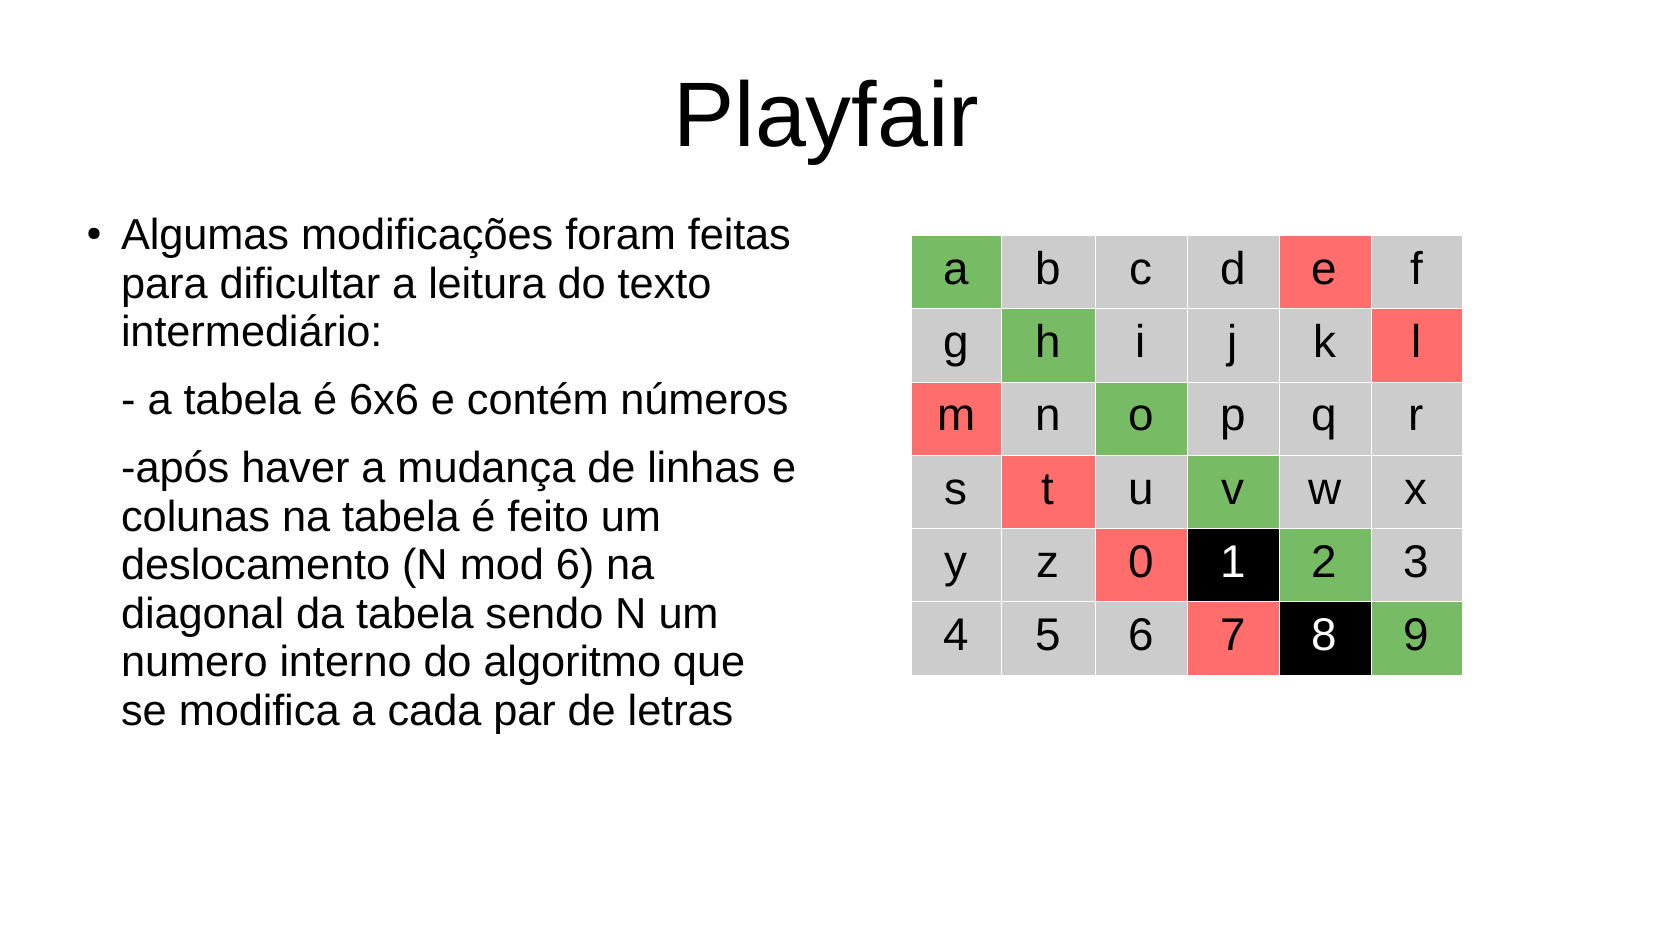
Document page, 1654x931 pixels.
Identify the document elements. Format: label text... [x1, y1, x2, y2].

table_header f [1372, 236, 1462, 308]
table_header e [1280, 236, 1371, 308]
table_cell 4 [912, 602, 1001, 675]
table_cell v [1188, 456, 1279, 528]
table_cell p [1188, 383, 1279, 455]
table_cell n [1002, 383, 1095, 455]
table_cell i [1096, 309, 1187, 382]
table_header d [1188, 236, 1279, 308]
table_cell 3 [1372, 529, 1462, 601]
list Algumas modificações foram feitas para dificultar a leitura do texto intermediário: - a tabela é 6x6 e contém números -após haver a mudança de linhas e colunas na tabela é feito um deslocamento (N mod 6) na diagonal da tabela sendo N um numero interno do algoritmo que se modifica a cada par de letras [75, 210, 802, 751]
table_cell s [912, 456, 1001, 528]
table_cell r [1372, 383, 1462, 455]
table_header b [1002, 236, 1095, 308]
table_cell x [1372, 456, 1462, 528]
table_cell k [1280, 309, 1371, 382]
table_cell w [1280, 456, 1371, 528]
table_header a [912, 236, 1001, 308]
table_cell 5 [1002, 602, 1095, 675]
table_cell h [1002, 309, 1095, 382]
table_cell l [1372, 309, 1462, 382]
table_cell 9 [1372, 602, 1462, 675]
table_cell q [1280, 383, 1371, 455]
table_cell 8 [1280, 602, 1371, 675]
table_cell 6 [1096, 602, 1187, 675]
table_cell 0 [1096, 529, 1187, 601]
table_cell z [1002, 529, 1095, 601]
table_cell t [1002, 456, 1095, 528]
table_cell 2 [1280, 529, 1371, 601]
table_cell m [912, 383, 1001, 455]
table_cell o [1096, 383, 1187, 455]
title Playfair [82, 37, 1571, 193]
table_header c [1096, 236, 1187, 308]
table_cell g [912, 309, 1001, 382]
table_cell 7 [1188, 602, 1279, 675]
table_cell j [1188, 309, 1279, 382]
table_cell u [1096, 456, 1187, 528]
table_cell y [912, 529, 1001, 601]
table_cell 1 [1188, 529, 1279, 601]
